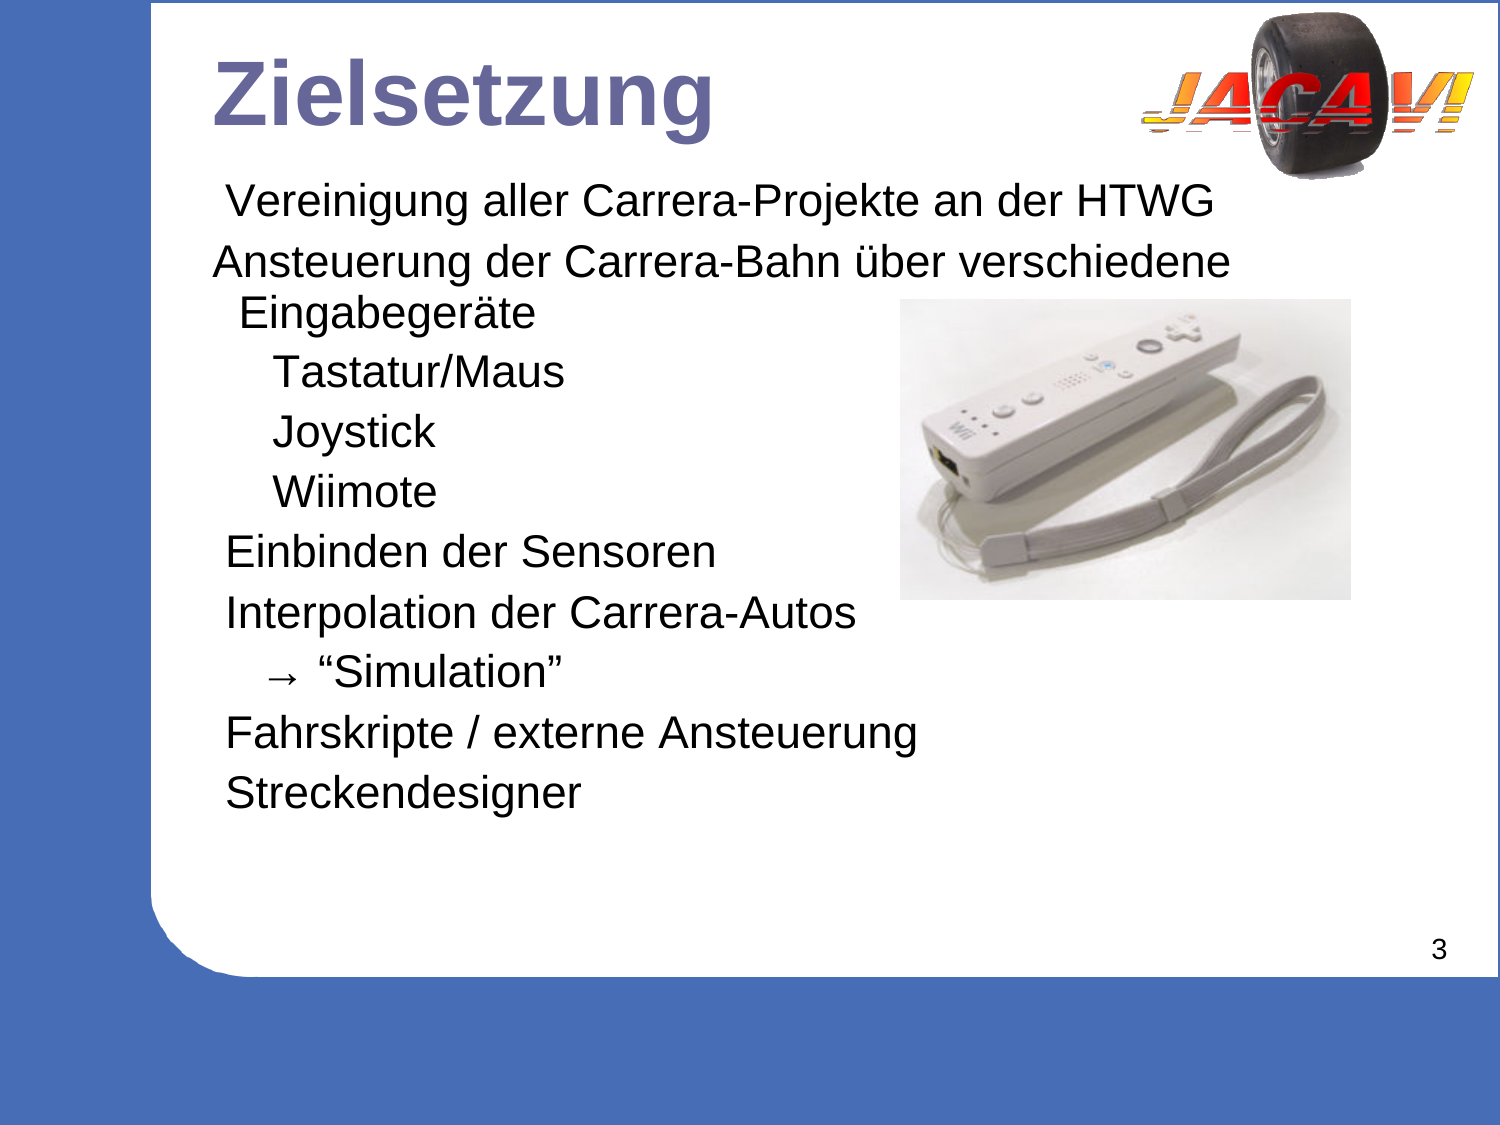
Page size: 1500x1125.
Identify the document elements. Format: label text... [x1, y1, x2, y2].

list Vereinigung aller Carrera-Projekte an der HTWG Ansteuerung der Carrera-Bahn über verschiedene Eingabegeräte Tastatur/Maus Joystick Wiimote Einbinden der Sensoren Interpolation der Carrera-Autos → “Simulation” Fahrskripte / externe Ansteuerung Streckendesigner [212, 174, 1448, 911]
picture [0, 0, 1500, 1125]
title Zielsetzung [212, 32, 1447, 156]
